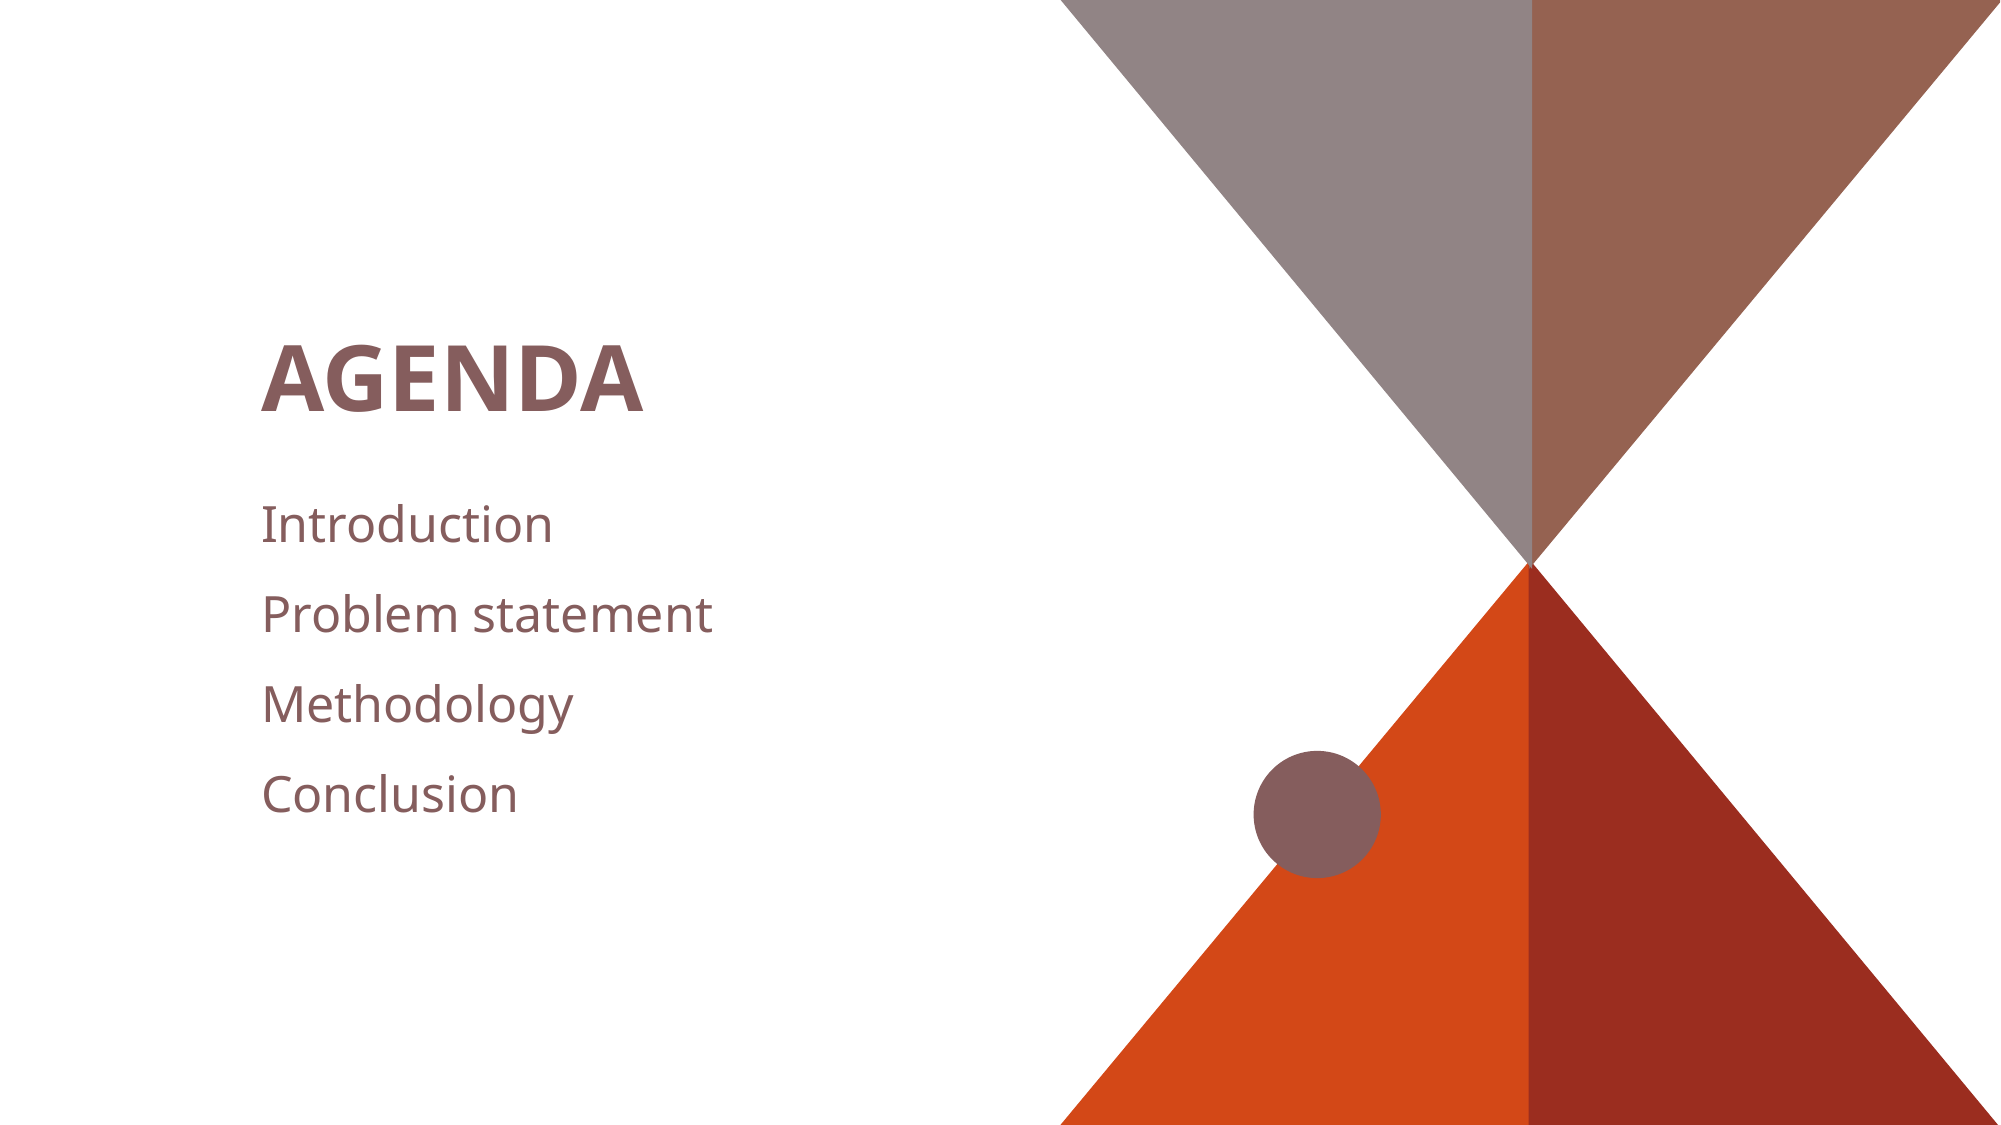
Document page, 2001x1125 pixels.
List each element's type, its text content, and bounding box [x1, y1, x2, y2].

title AGENDA [246, 311, 1181, 439]
list Introduction​ Problem statement Methodology Conclusion [246, 454, 1181, 967]
